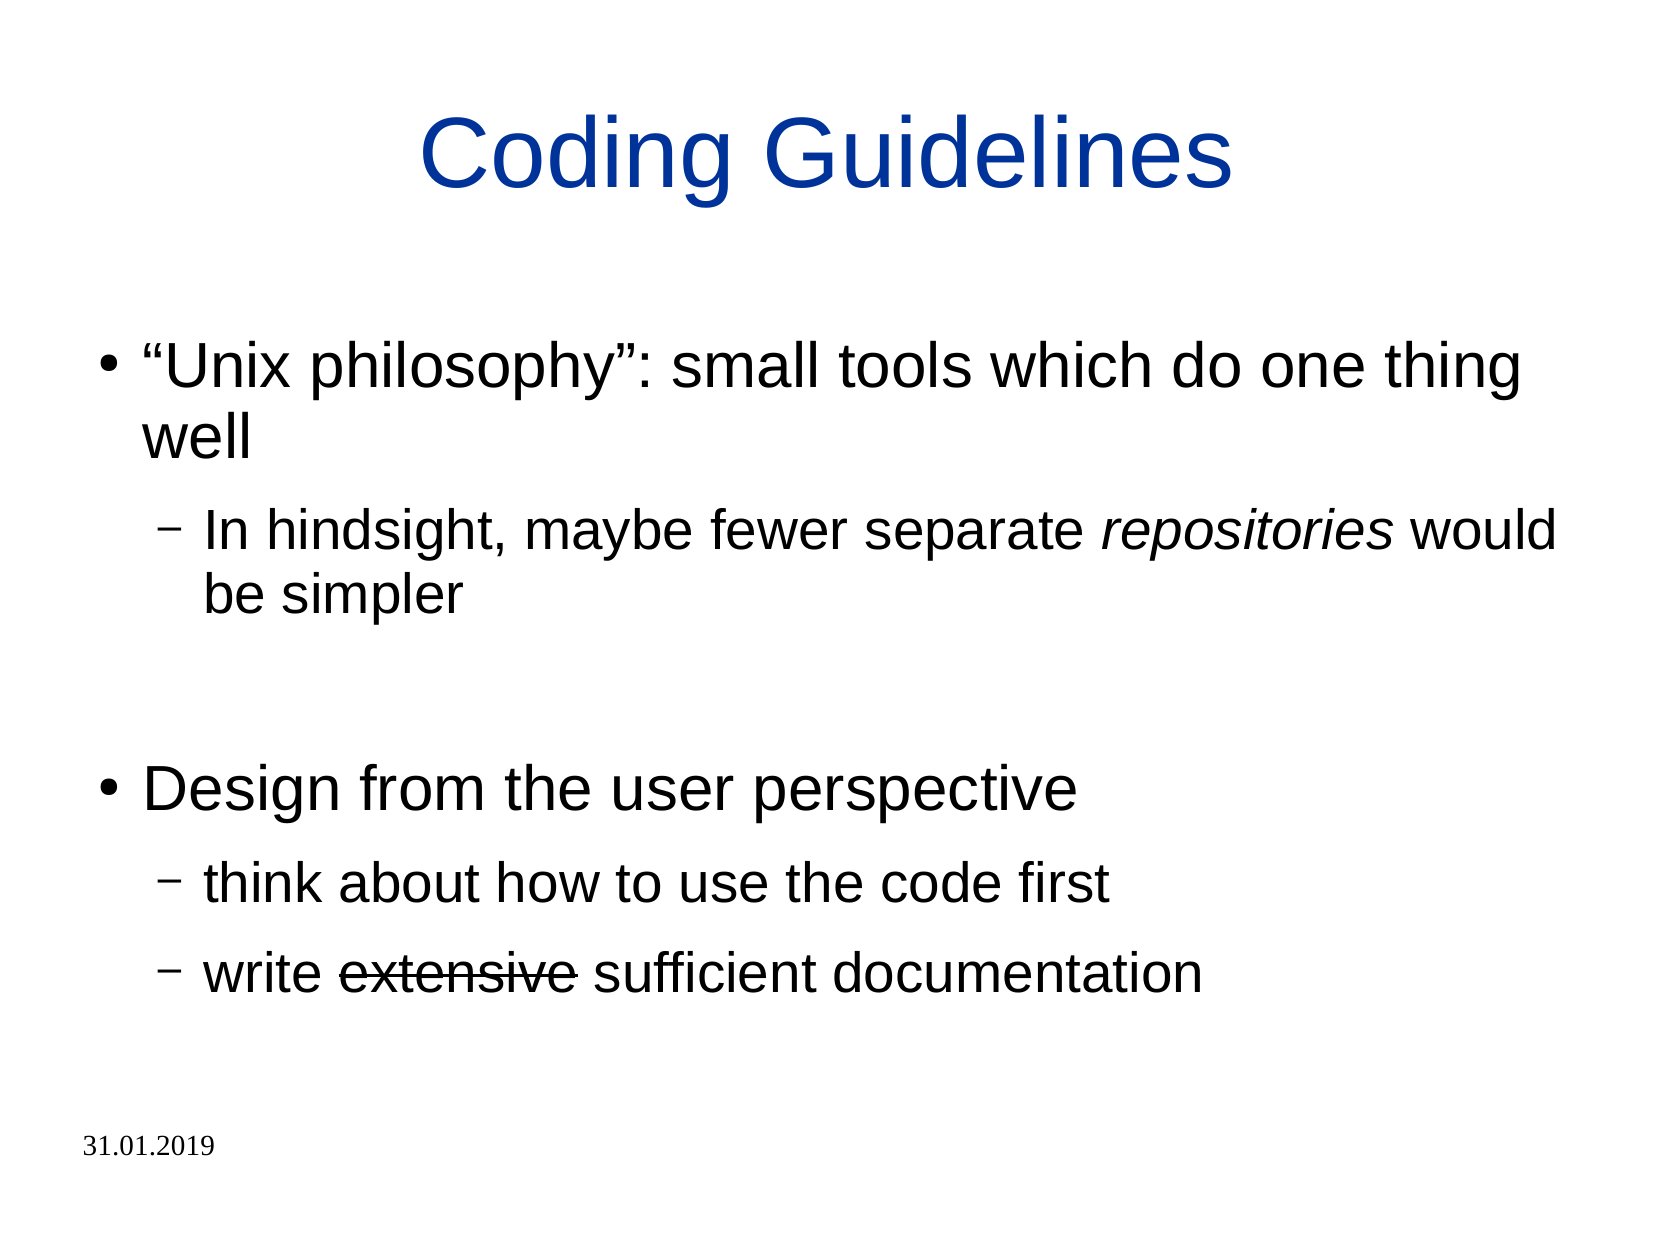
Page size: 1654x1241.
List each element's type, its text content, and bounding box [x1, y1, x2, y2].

title Coding Guidelines [82, 49, 1571, 257]
list “Unix philosophy”: small tools which do one thing well In hindsight, maybe fewer separate repositories would be simpler Design from the user perspective think about how to use the code first write extensive sufficient documentation [82, 329, 1571, 1010]
